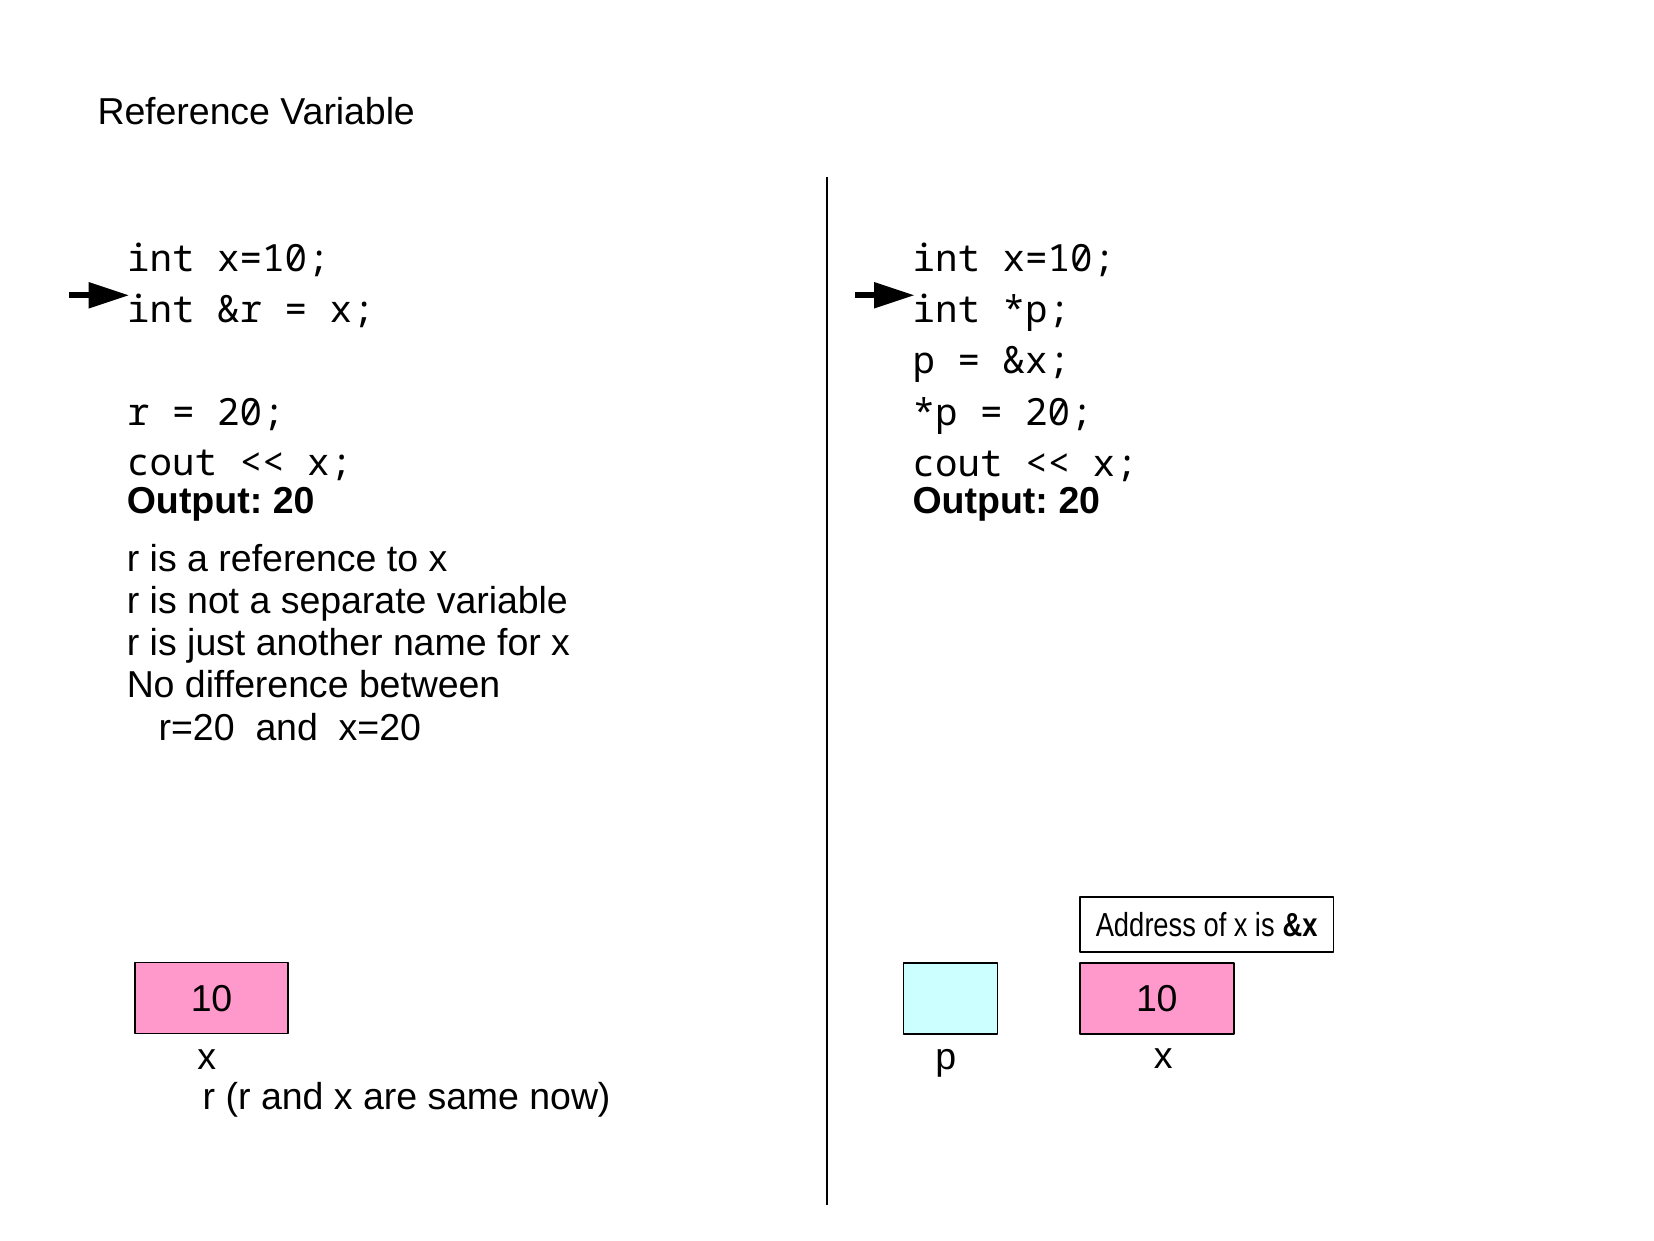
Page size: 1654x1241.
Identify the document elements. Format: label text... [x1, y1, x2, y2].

text_box 10 [134, 962, 289, 1034]
text_box int x=10; int &r = x; r = 20; cout << x; [112, 224, 390, 457]
text_box Output: 20 [897, 472, 1116, 530]
text_box Address of x is &x [1080, 897, 1334, 953]
text_box int x=10; int *p; p = &x; *p = 20; cout << x; [897, 224, 1153, 457]
text_box r is a reference to x r is not a separate variable r is just another name for x No difference between r=20 and x=20 [112, 530, 586, 756]
text_box Reference Variable [82, 82, 430, 140]
text_box Output: 20 [112, 472, 330, 530]
text_box x [182, 1027, 232, 1085]
text_box 10 [1080, 962, 1234, 1034]
text_box p [920, 1027, 972, 1085]
text_box r (r and x are same now) [187, 1068, 626, 1125]
text_box x [1139, 1027, 1188, 1084]
text_box [903, 962, 998, 1034]
